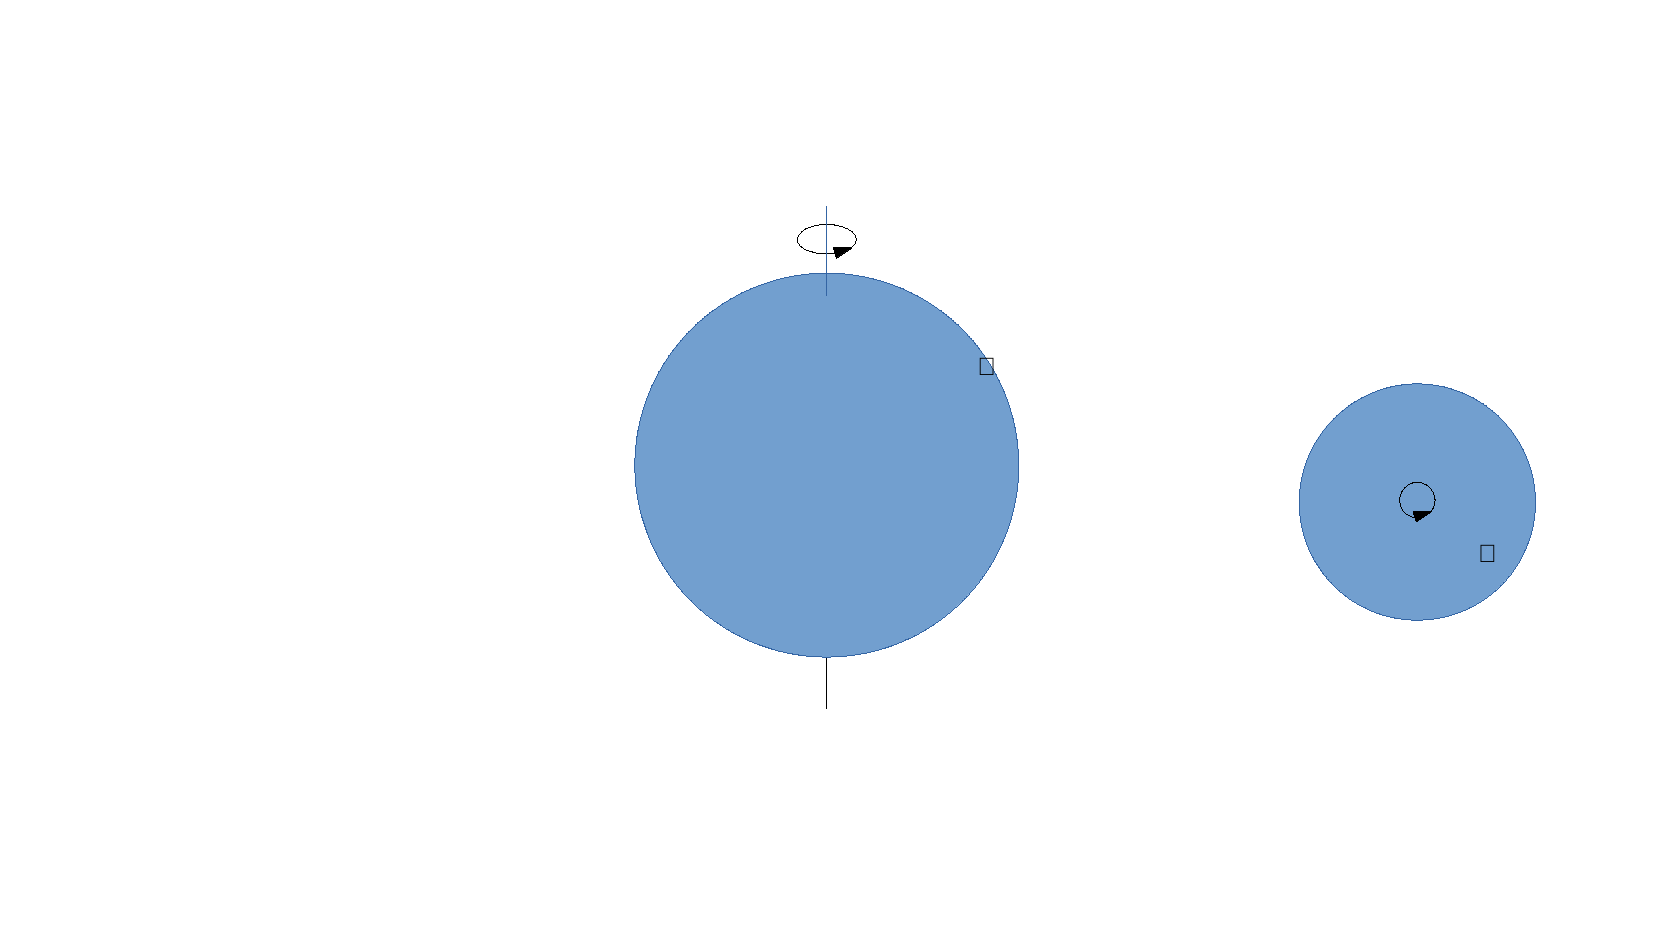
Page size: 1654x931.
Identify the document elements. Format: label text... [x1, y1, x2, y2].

text_box 😬 [962, 344, 1024, 388]
text_box 😬 [1463, 532, 1525, 576]
text_box [634, 273, 1019, 658]
text_box [833, 247, 852, 259]
text_box [1299, 383, 1536, 621]
